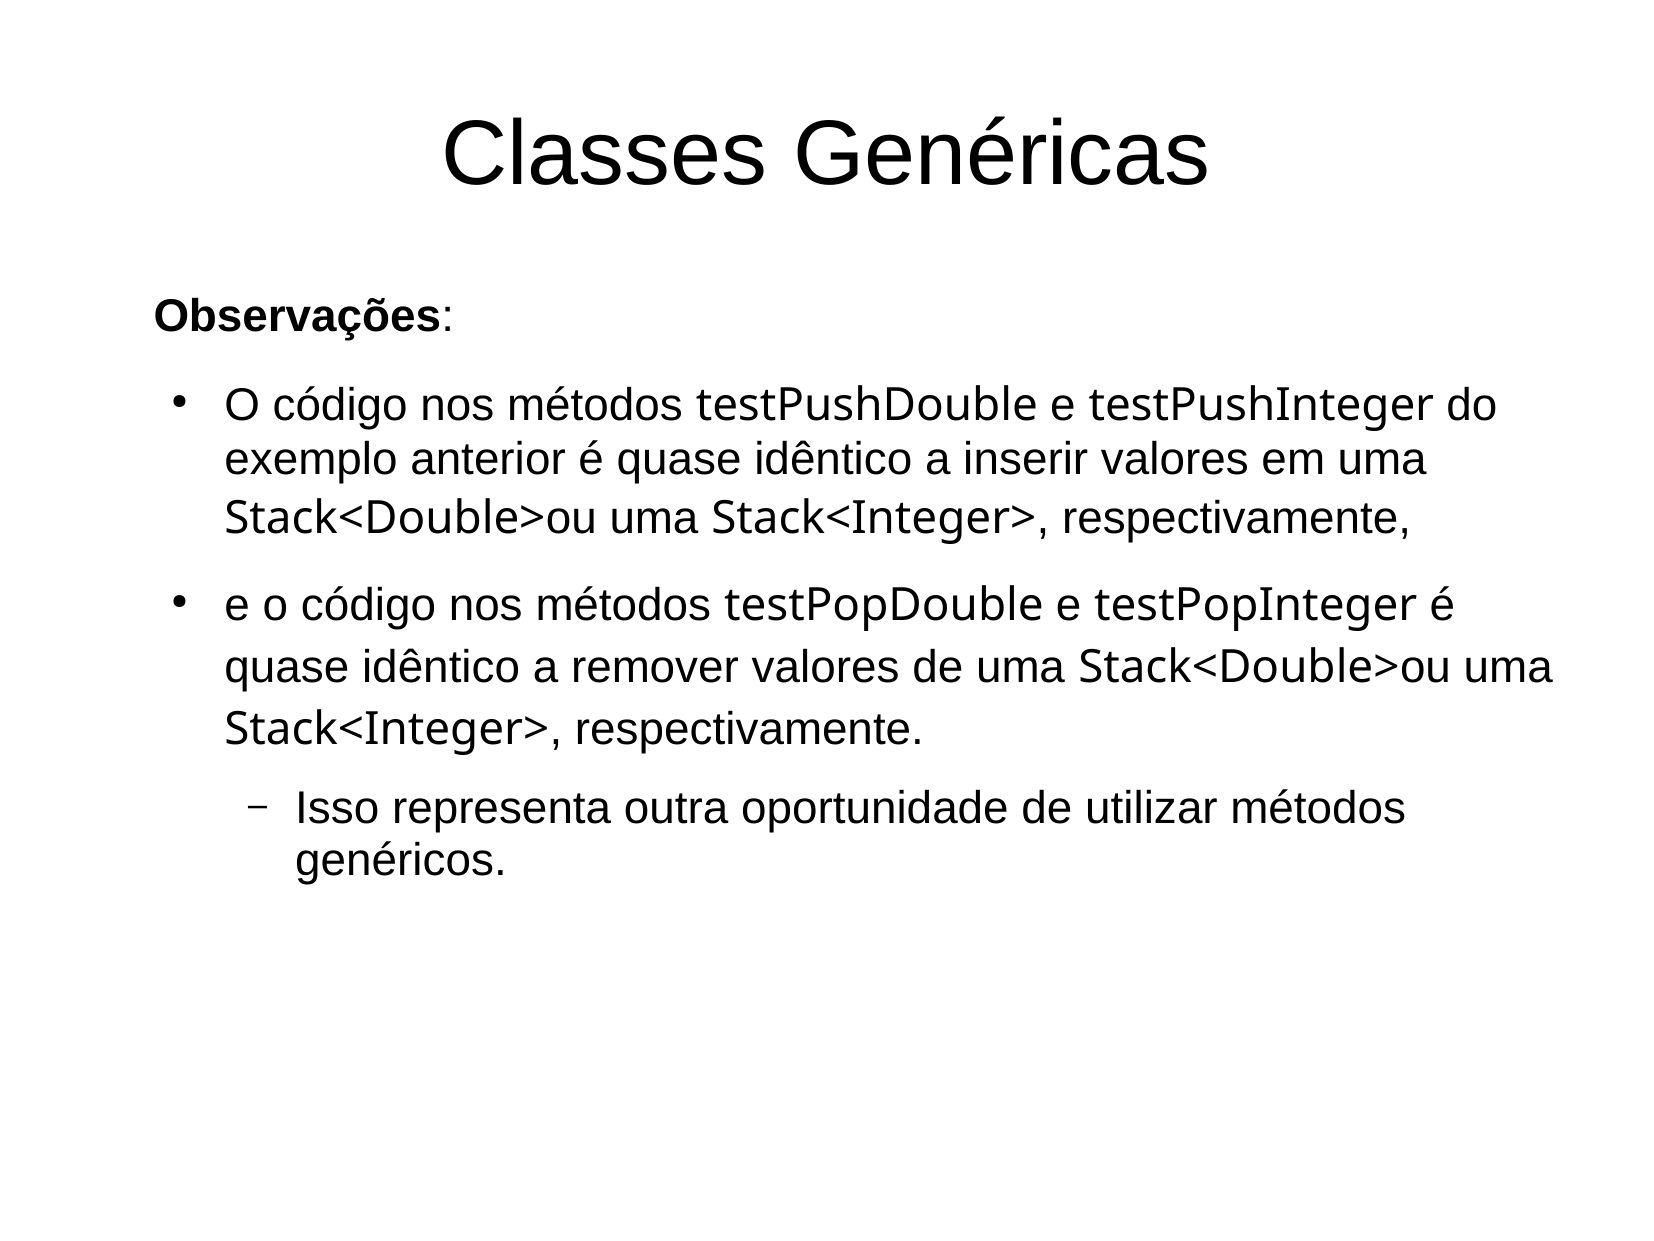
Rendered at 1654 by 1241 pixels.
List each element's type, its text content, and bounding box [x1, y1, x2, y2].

list Observações: O código nos métodos testPushDouble e testPushInteger do exemplo anterior é quase idêntico a inserir valores em uma Stack<Double>ou uma Stack<Integer>, respectivamente, e o código nos métodos testPopDouble e testPopInteger é quase idêntico a remover valores de uma Stack<Double>ou uma Stack<Integer>, respectivamente. Isso representa outra oportunidade de utilizar métodos genéricos. [82, 290, 1571, 1109]
title Classes Genéricas [82, 49, 1571, 257]
